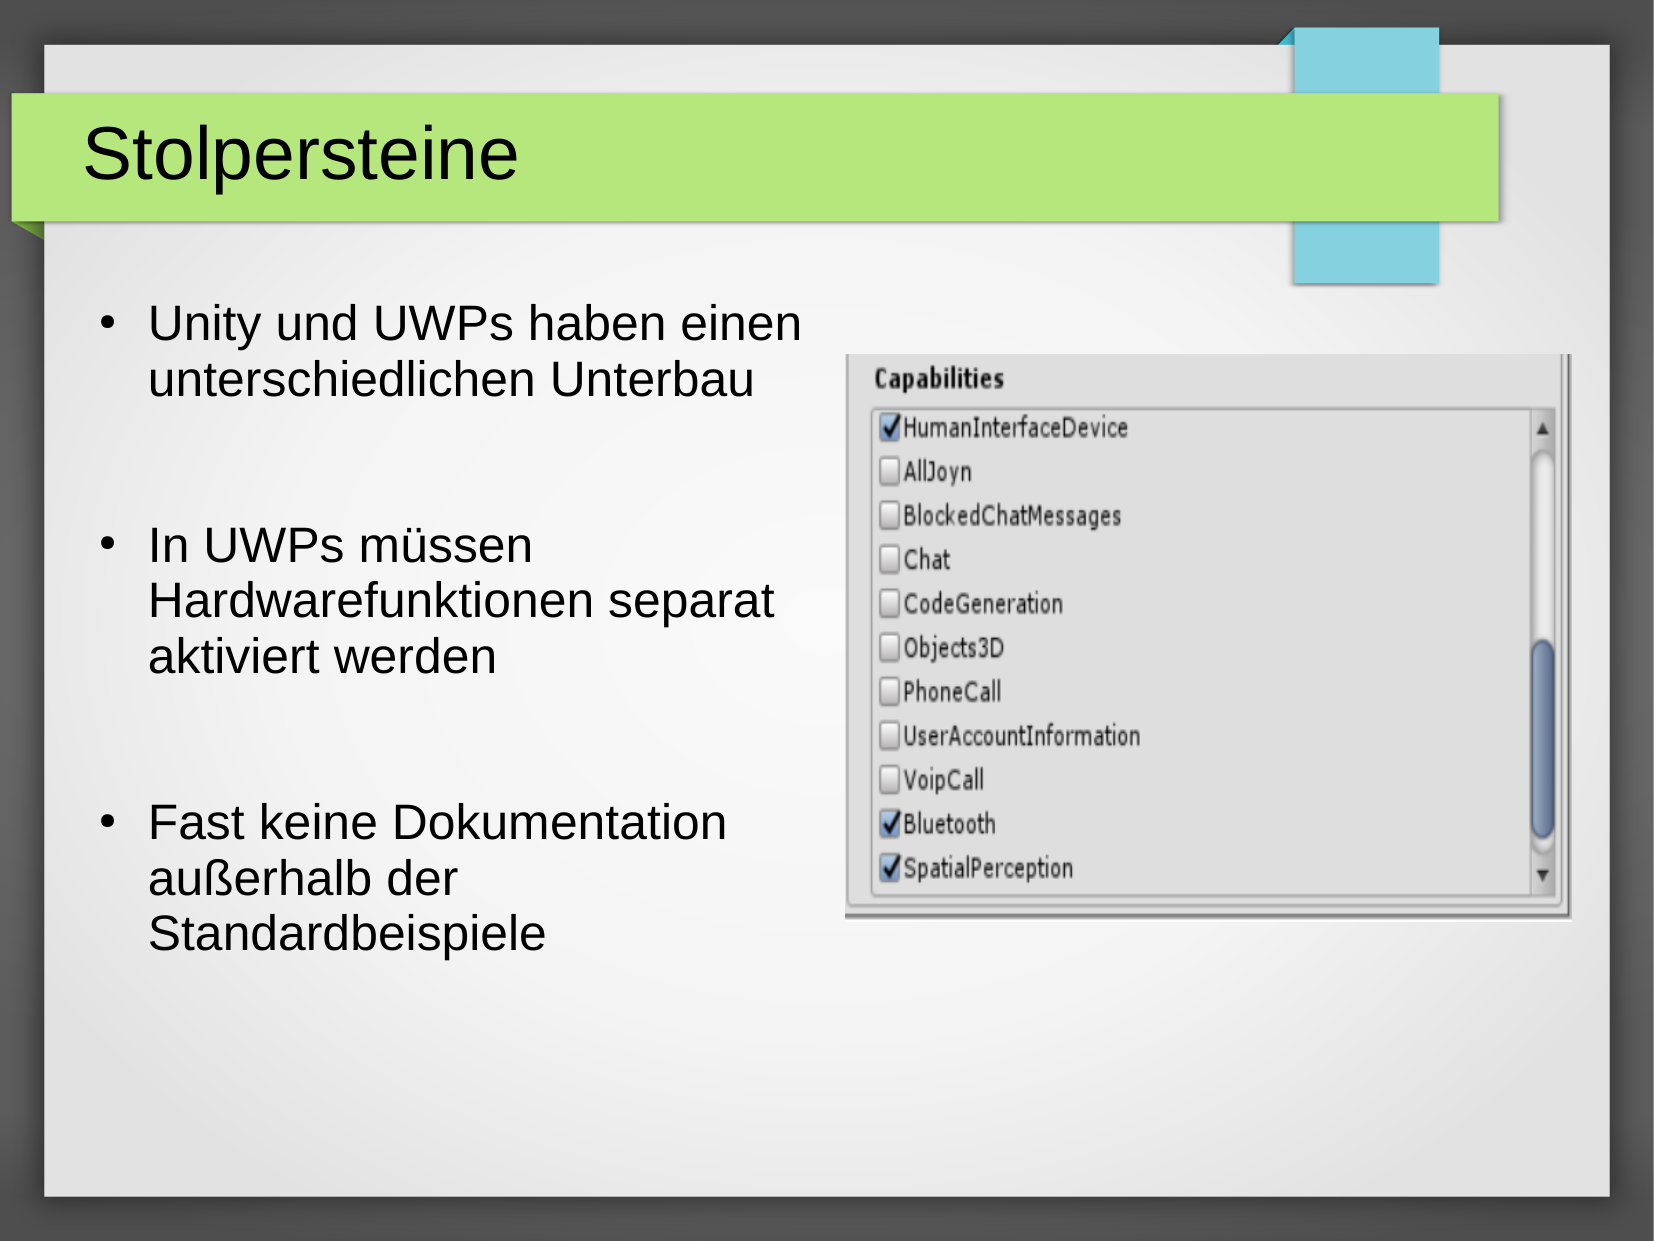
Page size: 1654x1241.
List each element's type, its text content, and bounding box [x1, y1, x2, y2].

picture [0, 0, 1654, 1241]
list Unity und UWPs haben einen unterschiedlichen Unterbau In UWPs müssen Hardwarefunktionen separat aktiviert werden Fast keine Dokumentation außerhalb der Standardbeispiele [82, 295, 809, 1015]
title Stolpersteine [82, 94, 1264, 213]
